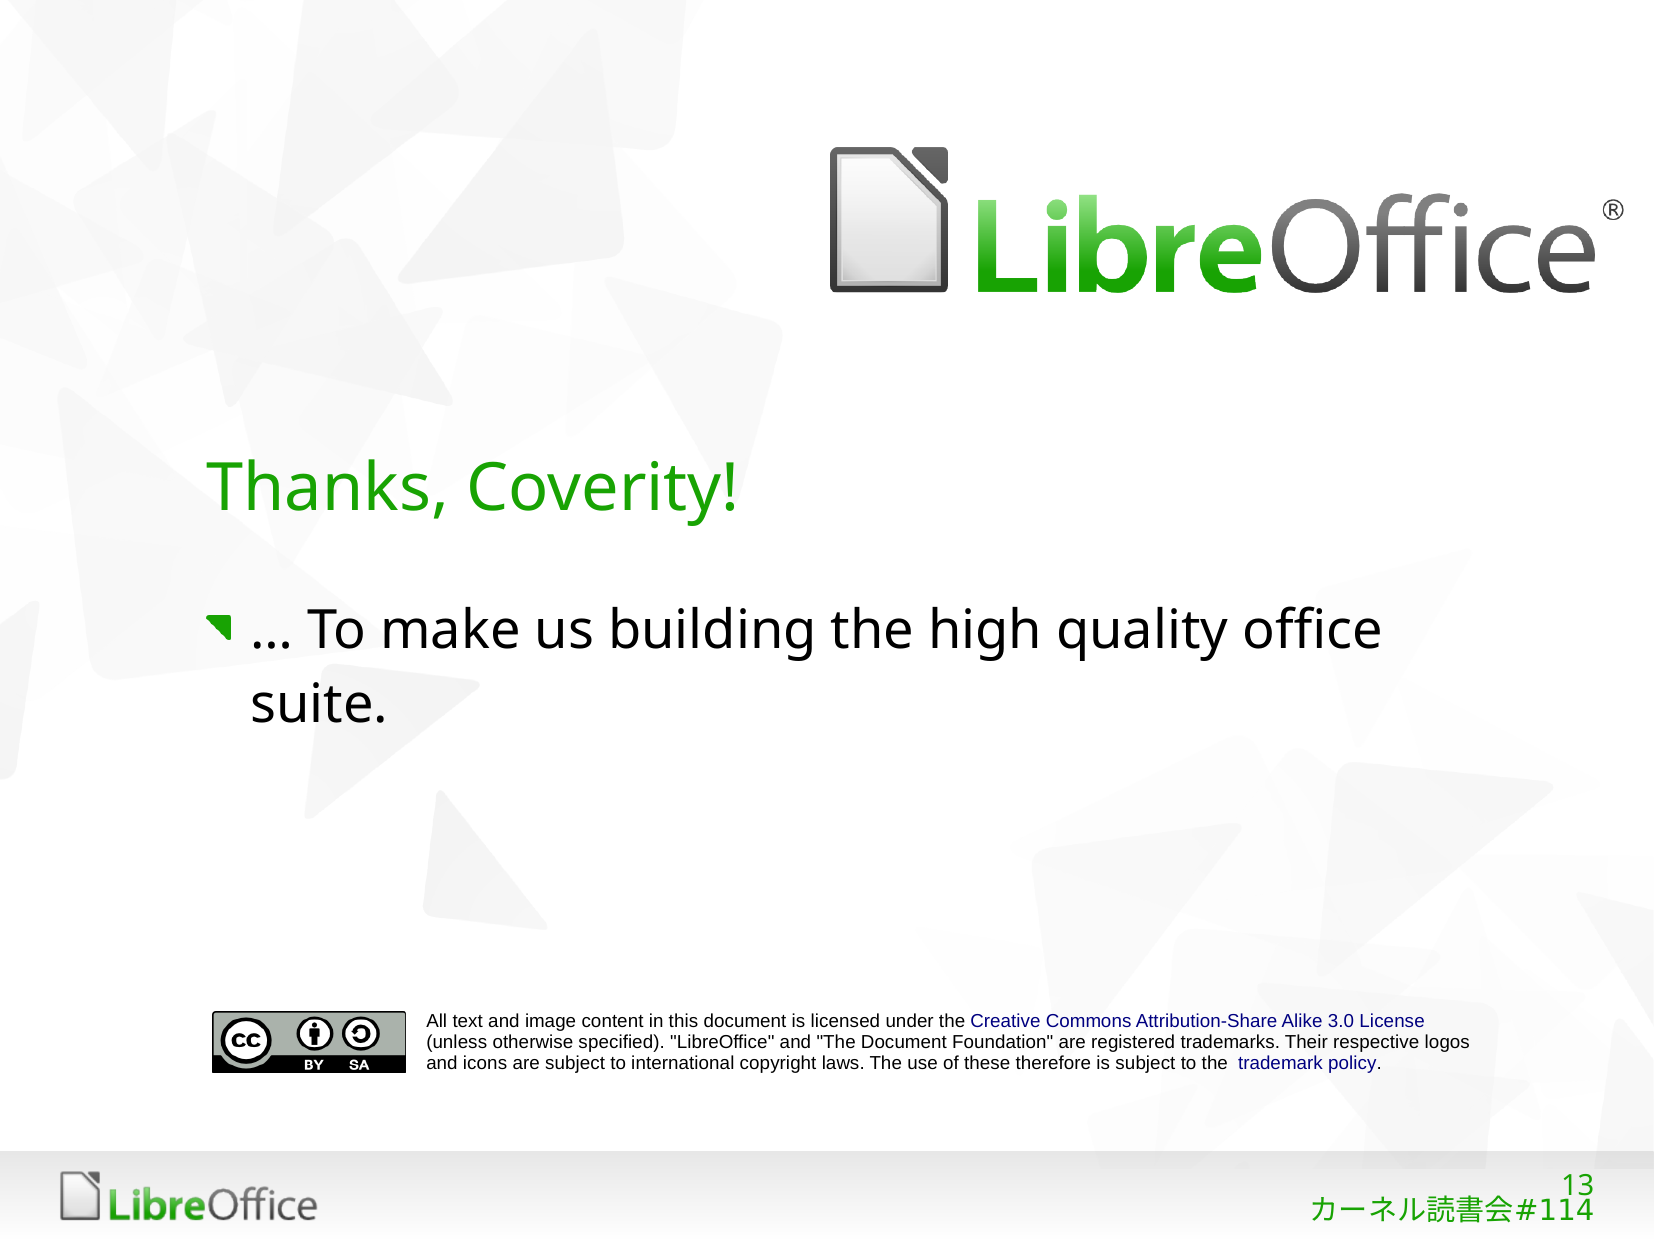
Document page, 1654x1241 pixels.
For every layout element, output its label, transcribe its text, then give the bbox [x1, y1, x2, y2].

picture [0, 0, 1654, 930]
list … To make us building the high quality office suite. [206, 590, 1477, 945]
picture [212, 1011, 406, 1073]
title Thanks, Coverity! [206, 395, 1477, 573]
picture [41, 1152, 337, 1240]
picture [915, 548, 1654, 1169]
